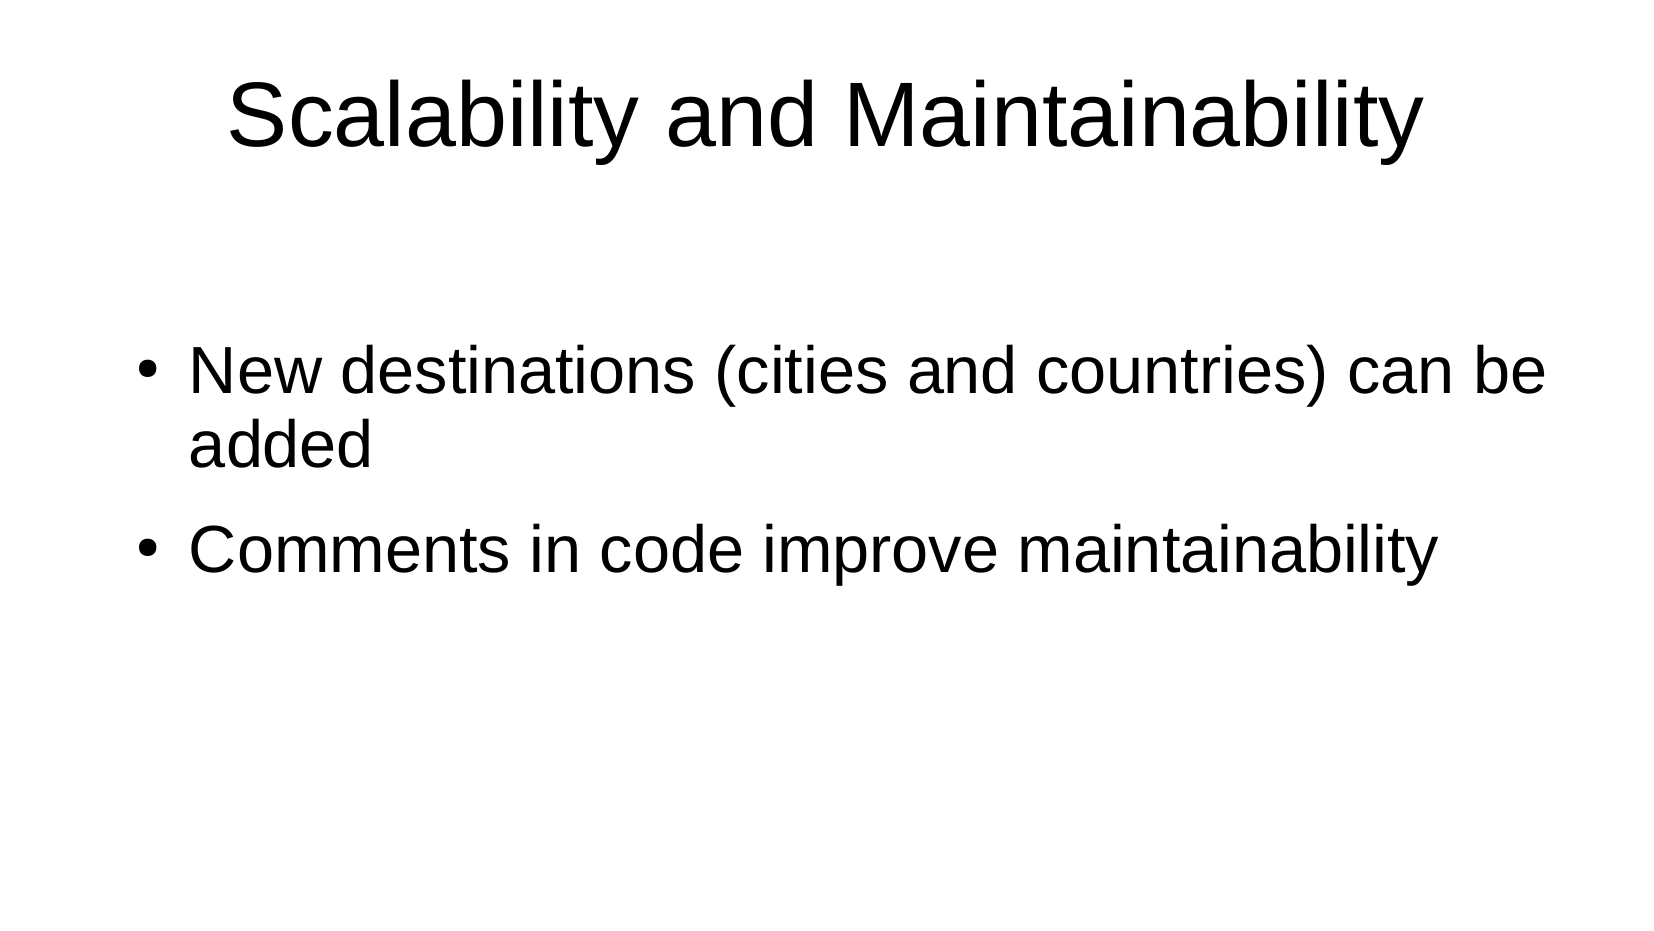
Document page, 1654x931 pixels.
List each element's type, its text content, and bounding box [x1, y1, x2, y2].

title Scalability and Maintainability [82, 37, 1571, 193]
list New destinations (cities and countries) can be added Comments in code improve maintainability [118, 228, 1607, 768]
